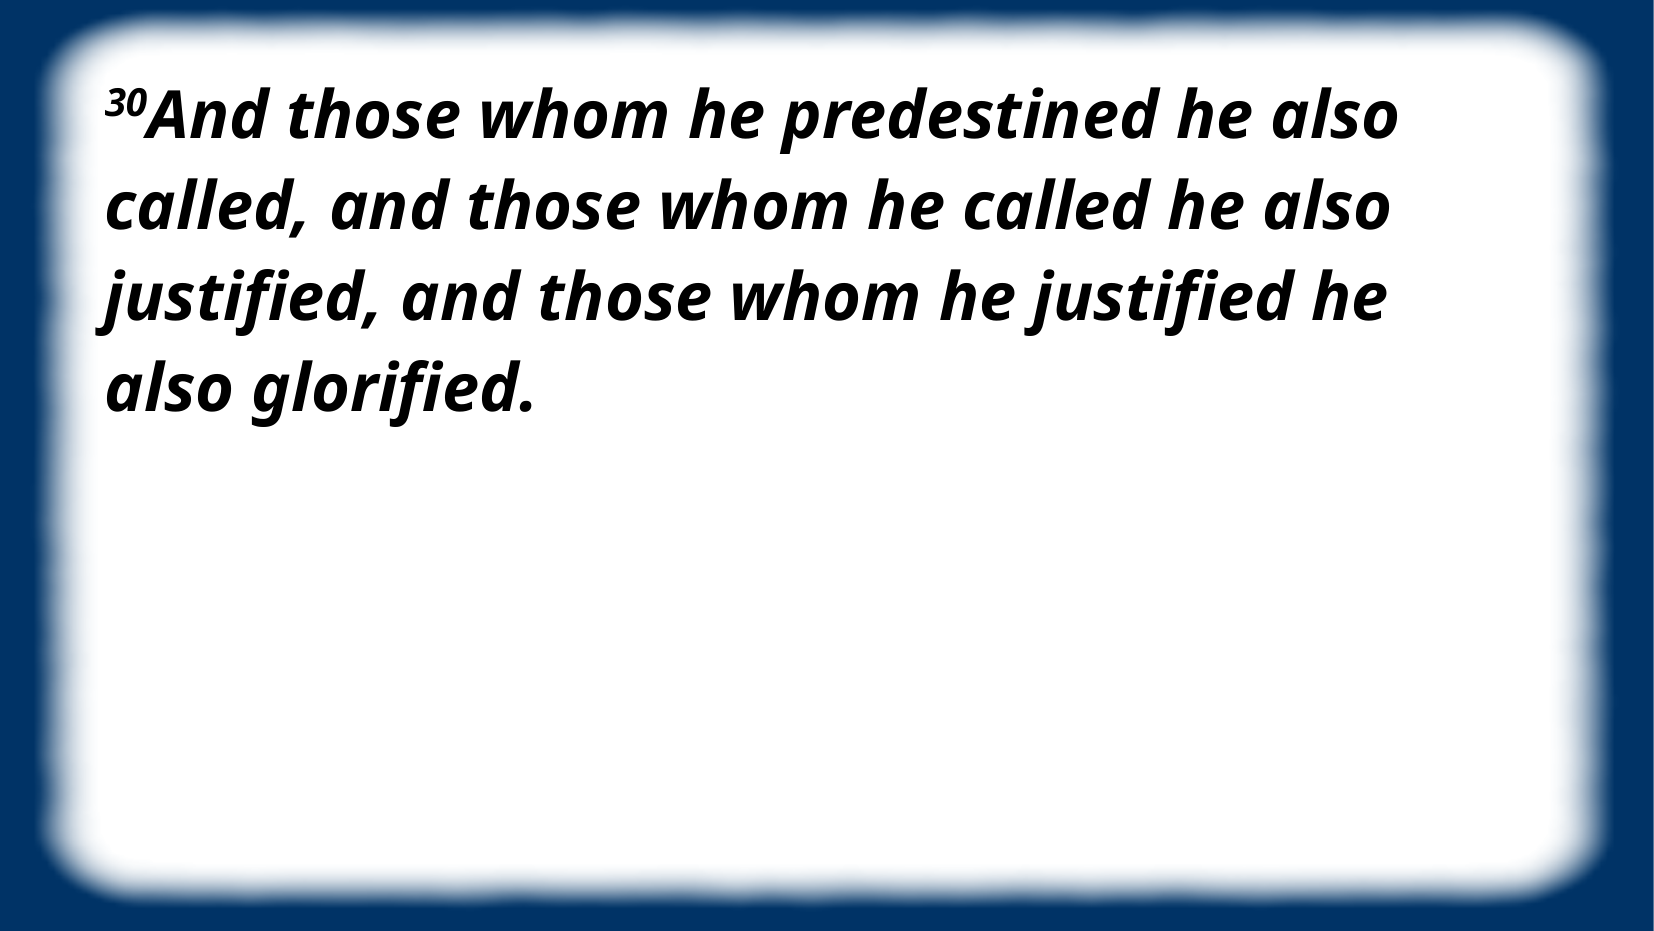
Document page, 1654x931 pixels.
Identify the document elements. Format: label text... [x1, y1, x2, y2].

text_box 30And those whom he predestined he also called, and those whom he called he also justified, and those whom he justified he also glorified. [90, 60, 1546, 430]
picture [0, 0, 1654, 931]
